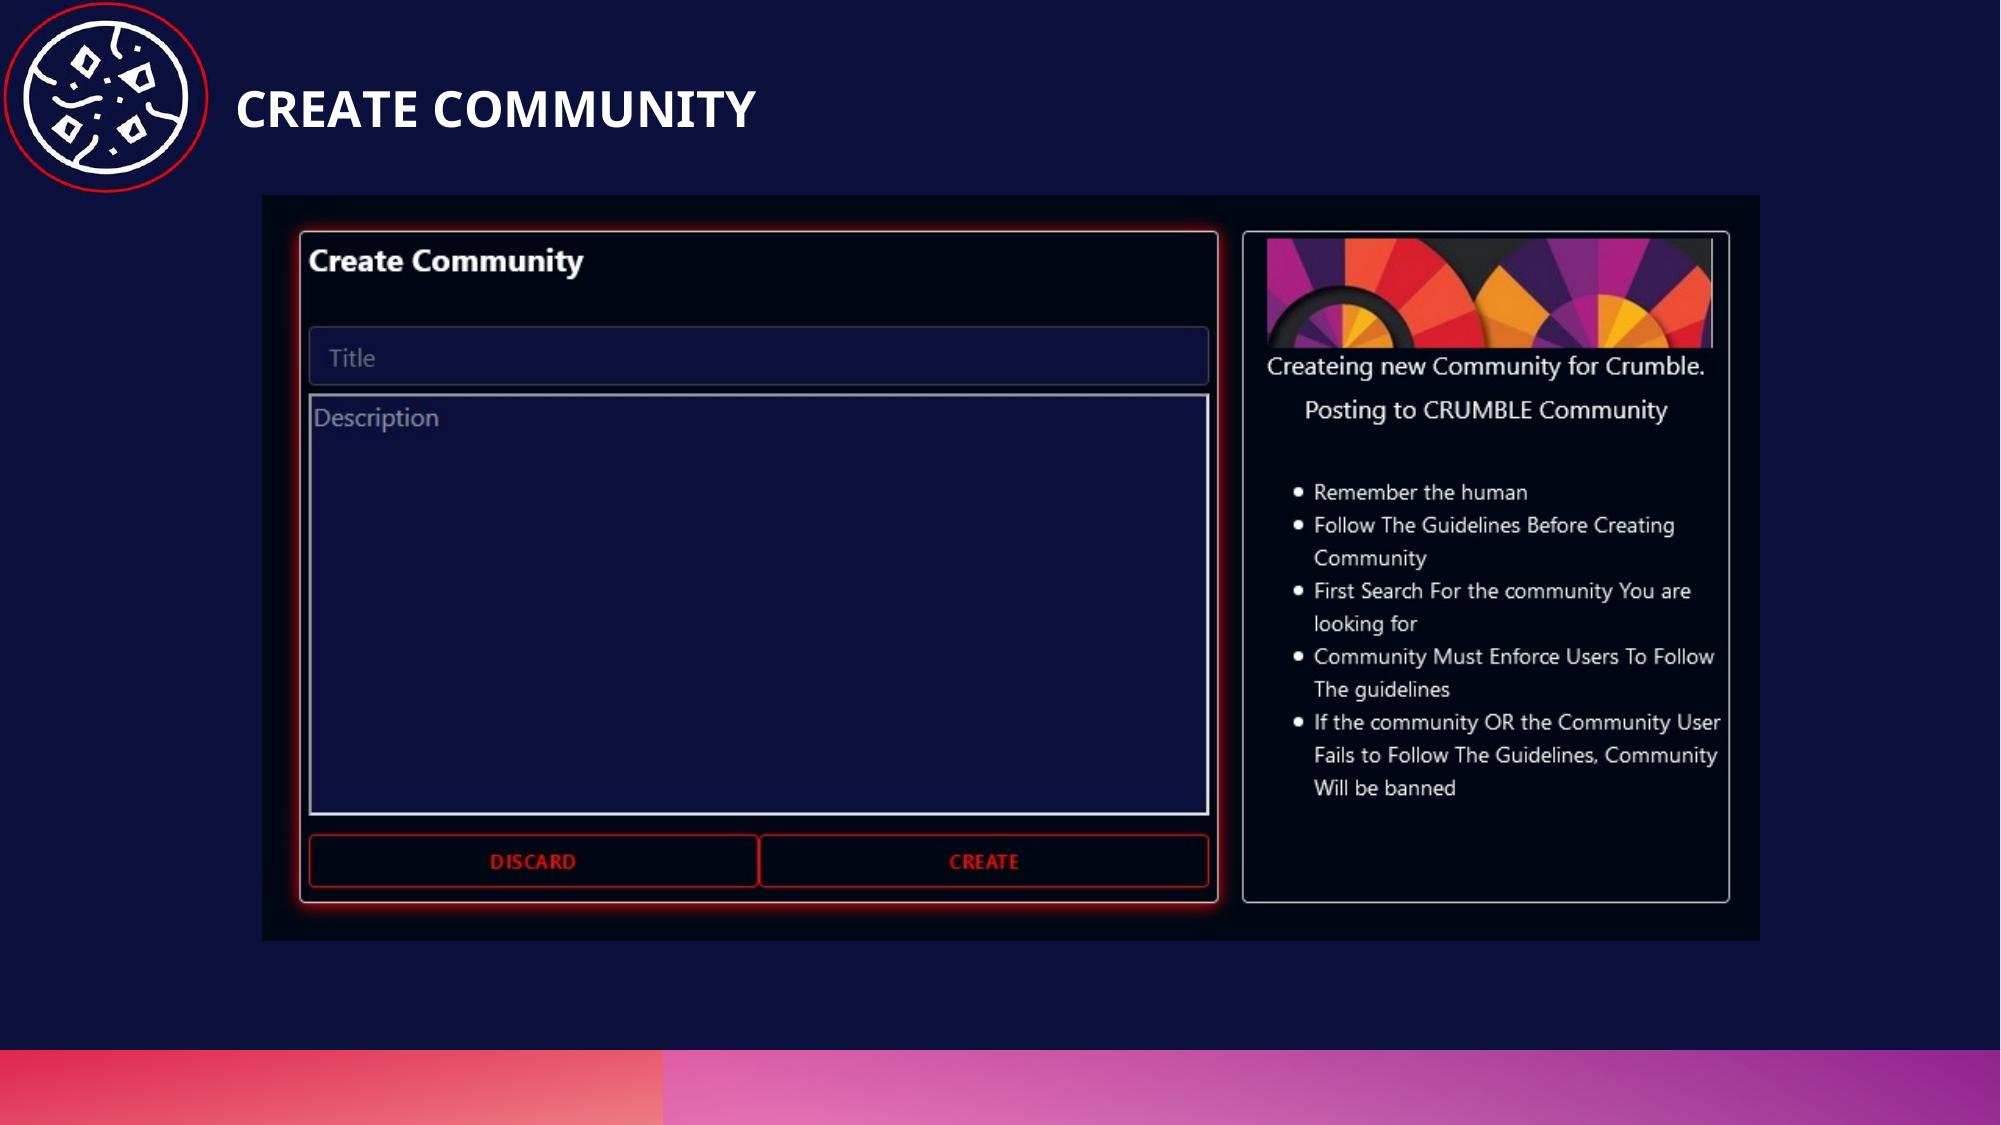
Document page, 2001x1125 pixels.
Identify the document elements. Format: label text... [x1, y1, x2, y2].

picture [0, 0, 2001, 1125]
list [211, 37, 877, 173]
title CREATE COMMUNITY [235, 36, 1756, 138]
